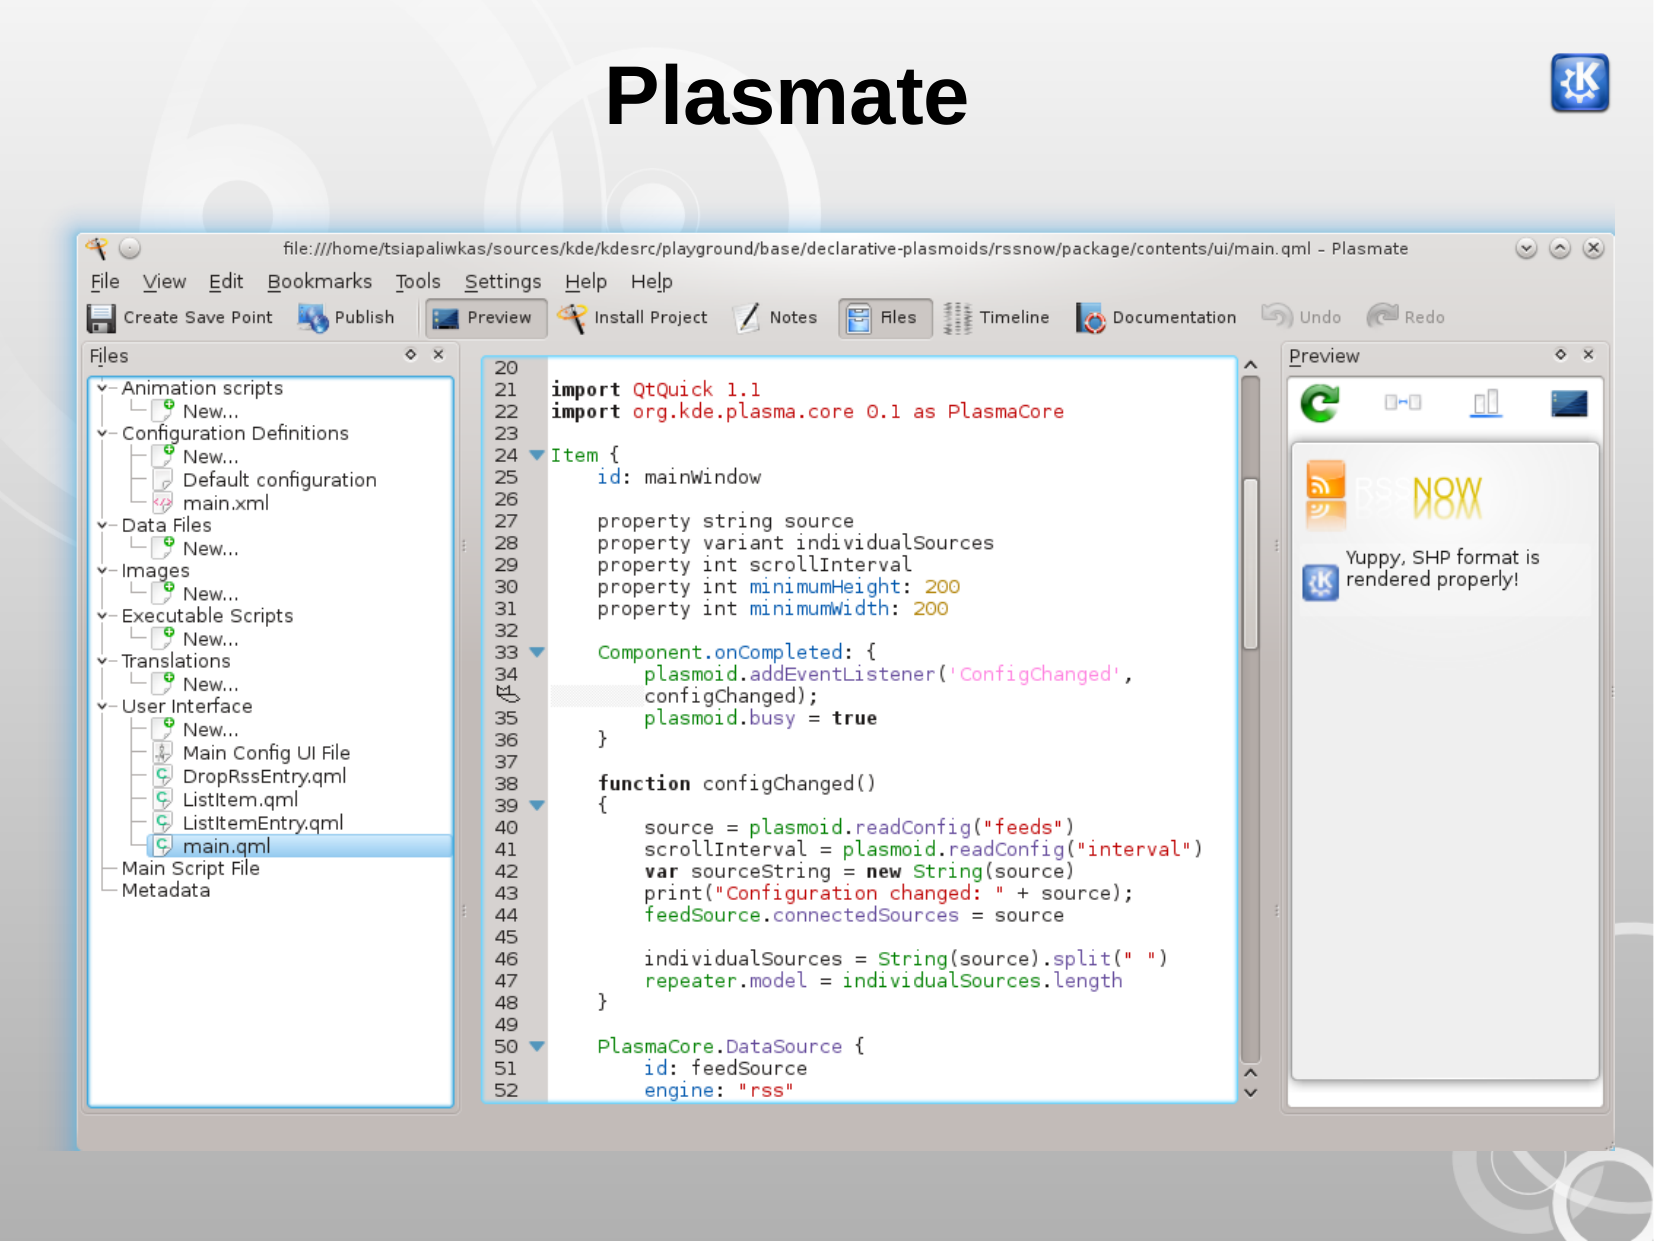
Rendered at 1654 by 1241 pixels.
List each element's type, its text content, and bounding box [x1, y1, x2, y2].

text_box Plasmate [15, 41, 1561, 116]
picture [0, 0, 1654, 1241]
